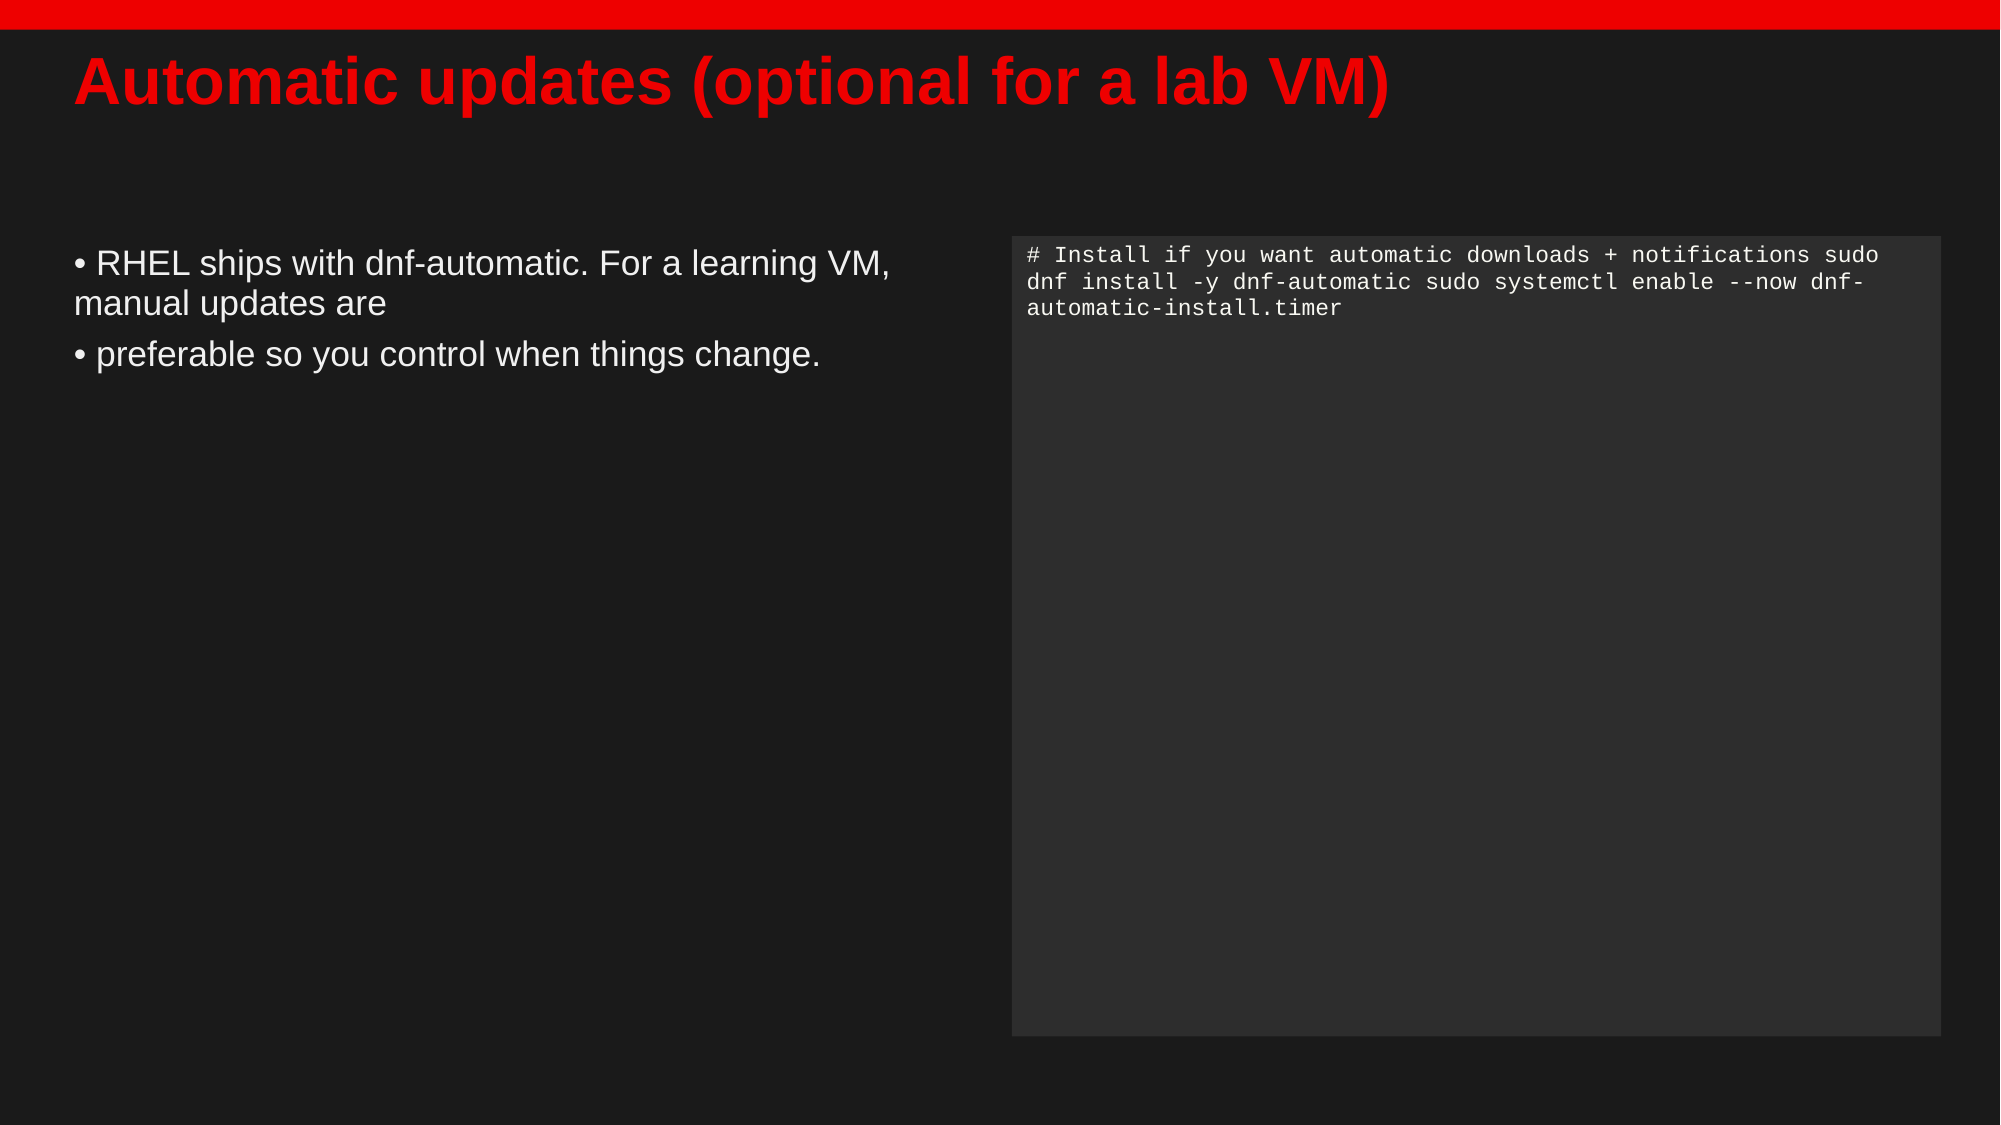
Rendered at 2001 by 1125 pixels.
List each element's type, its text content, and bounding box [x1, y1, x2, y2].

text_box [0, 0, 2001, 30]
text_box • RHEL ships with dnf-automatic. For a learning VM, manual updates are • preferable so you control when things change. [59, 236, 989, 1037]
text_box Automatic updates (optional for a lab VM) [59, 36, 1942, 208]
text_box # Install if you want automatic downloads + notifications sudo dnf install -y dnf-automatic sudo systemctl enable --now dnf-automatic-install.timer [1011, 236, 1942, 1037]
